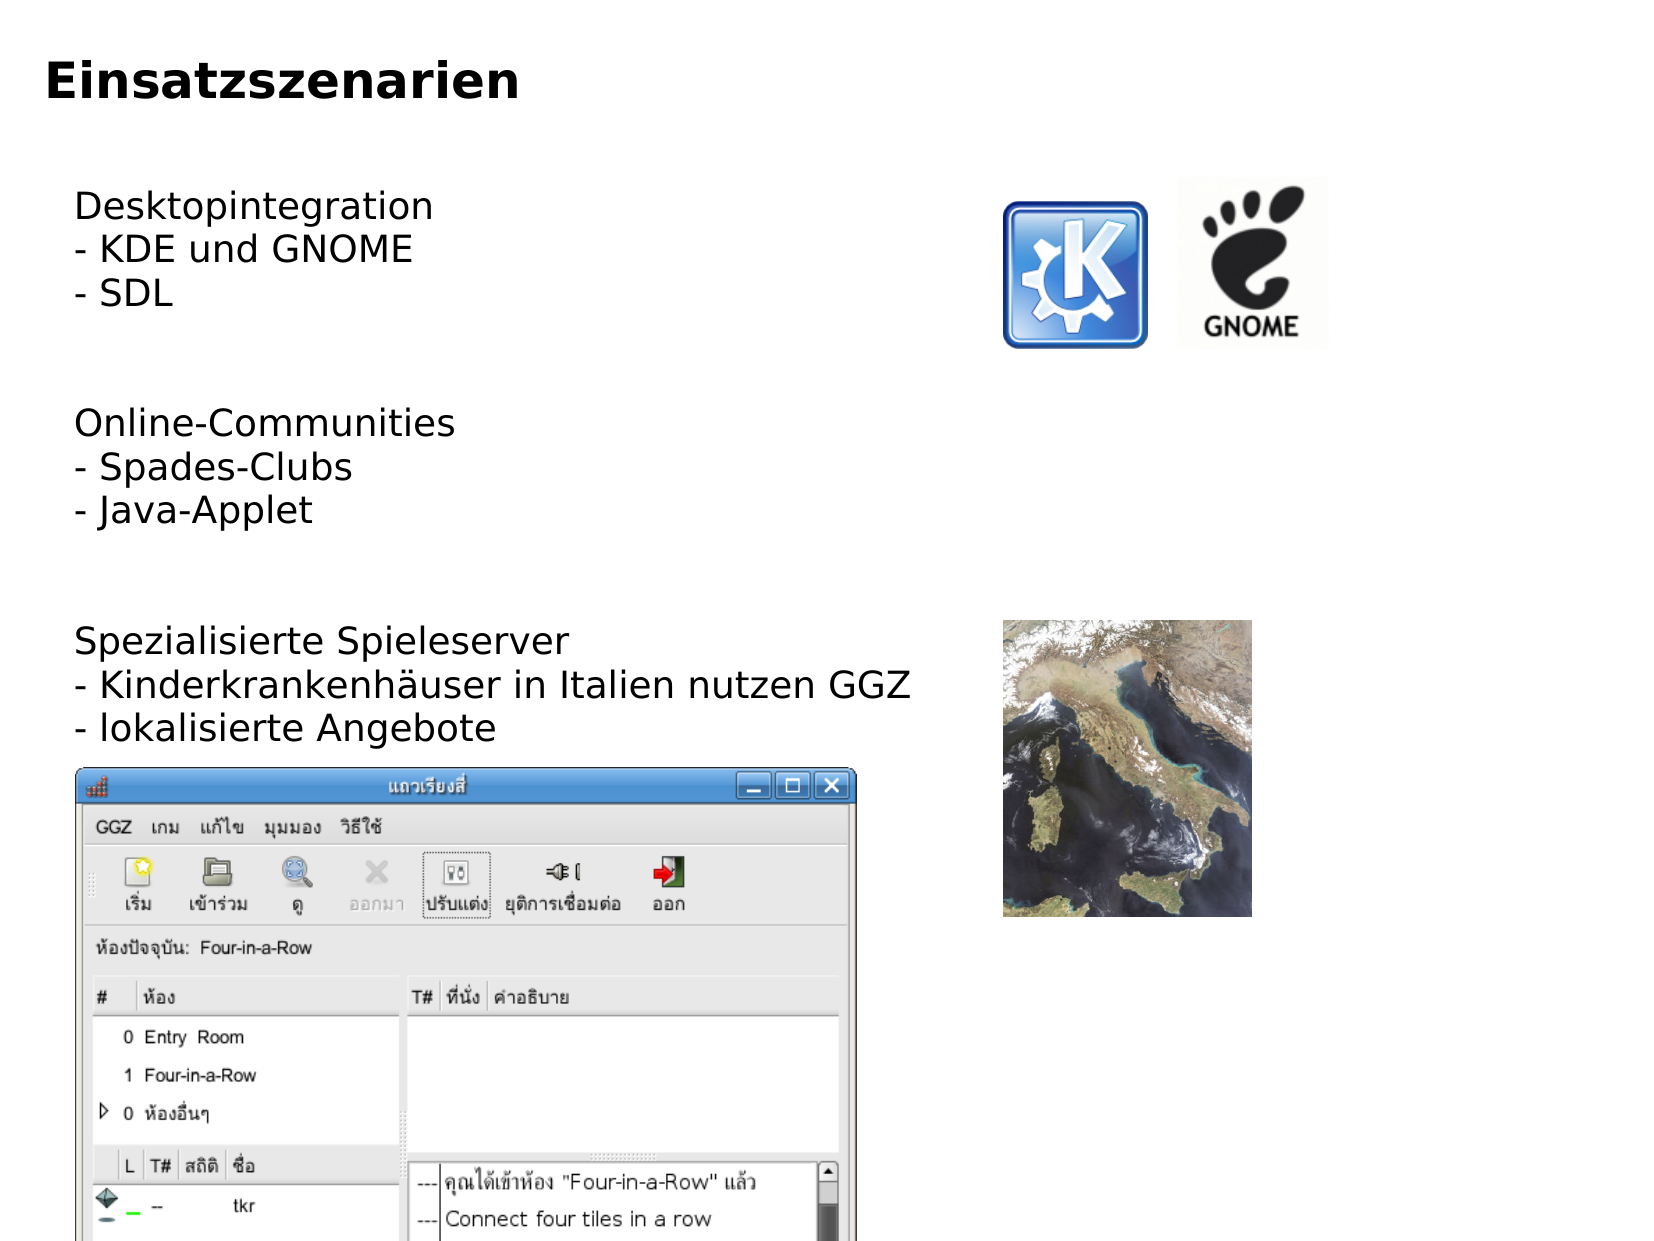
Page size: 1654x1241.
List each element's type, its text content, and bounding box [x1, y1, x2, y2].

picture [75, 767, 857, 1241]
picture [1003, 620, 1252, 918]
picture [1177, 177, 1329, 349]
text_box Einsatzszenarien [29, 45, 1625, 119]
picture [1003, 201, 1148, 349]
text_box Desktopintegration - KDE und GNOME - SDL Online-Communities - Spades-Clubs - Java-Applet Spezialisierte Spieleserver - Kinderkrankenhäuser in Italien nutzen GGZ - lokalisierte Angebote [59, 177, 1595, 758]
